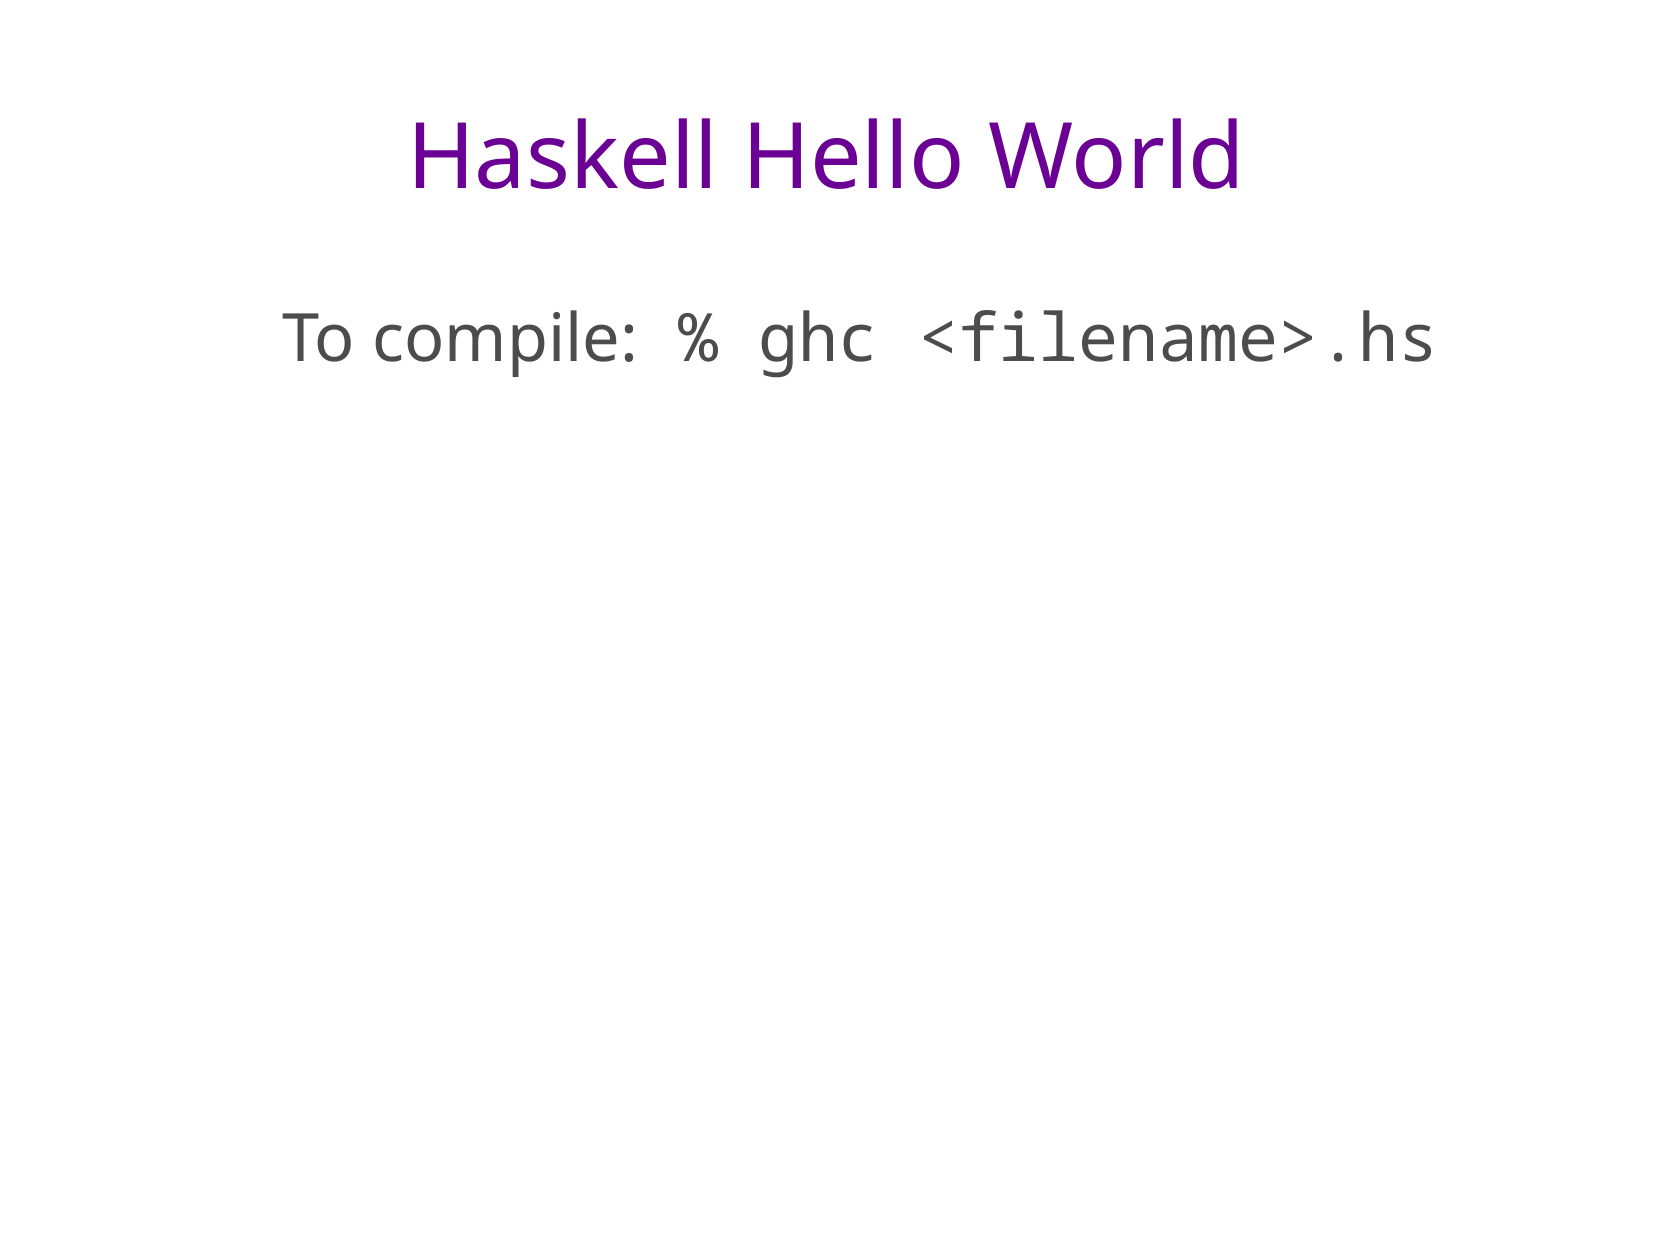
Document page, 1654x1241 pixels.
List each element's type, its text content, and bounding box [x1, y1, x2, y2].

list To compile: % ghc <filename>.hs [45, 290, 1606, 1010]
title Haskell Hello World [82, 49, 1571, 257]
